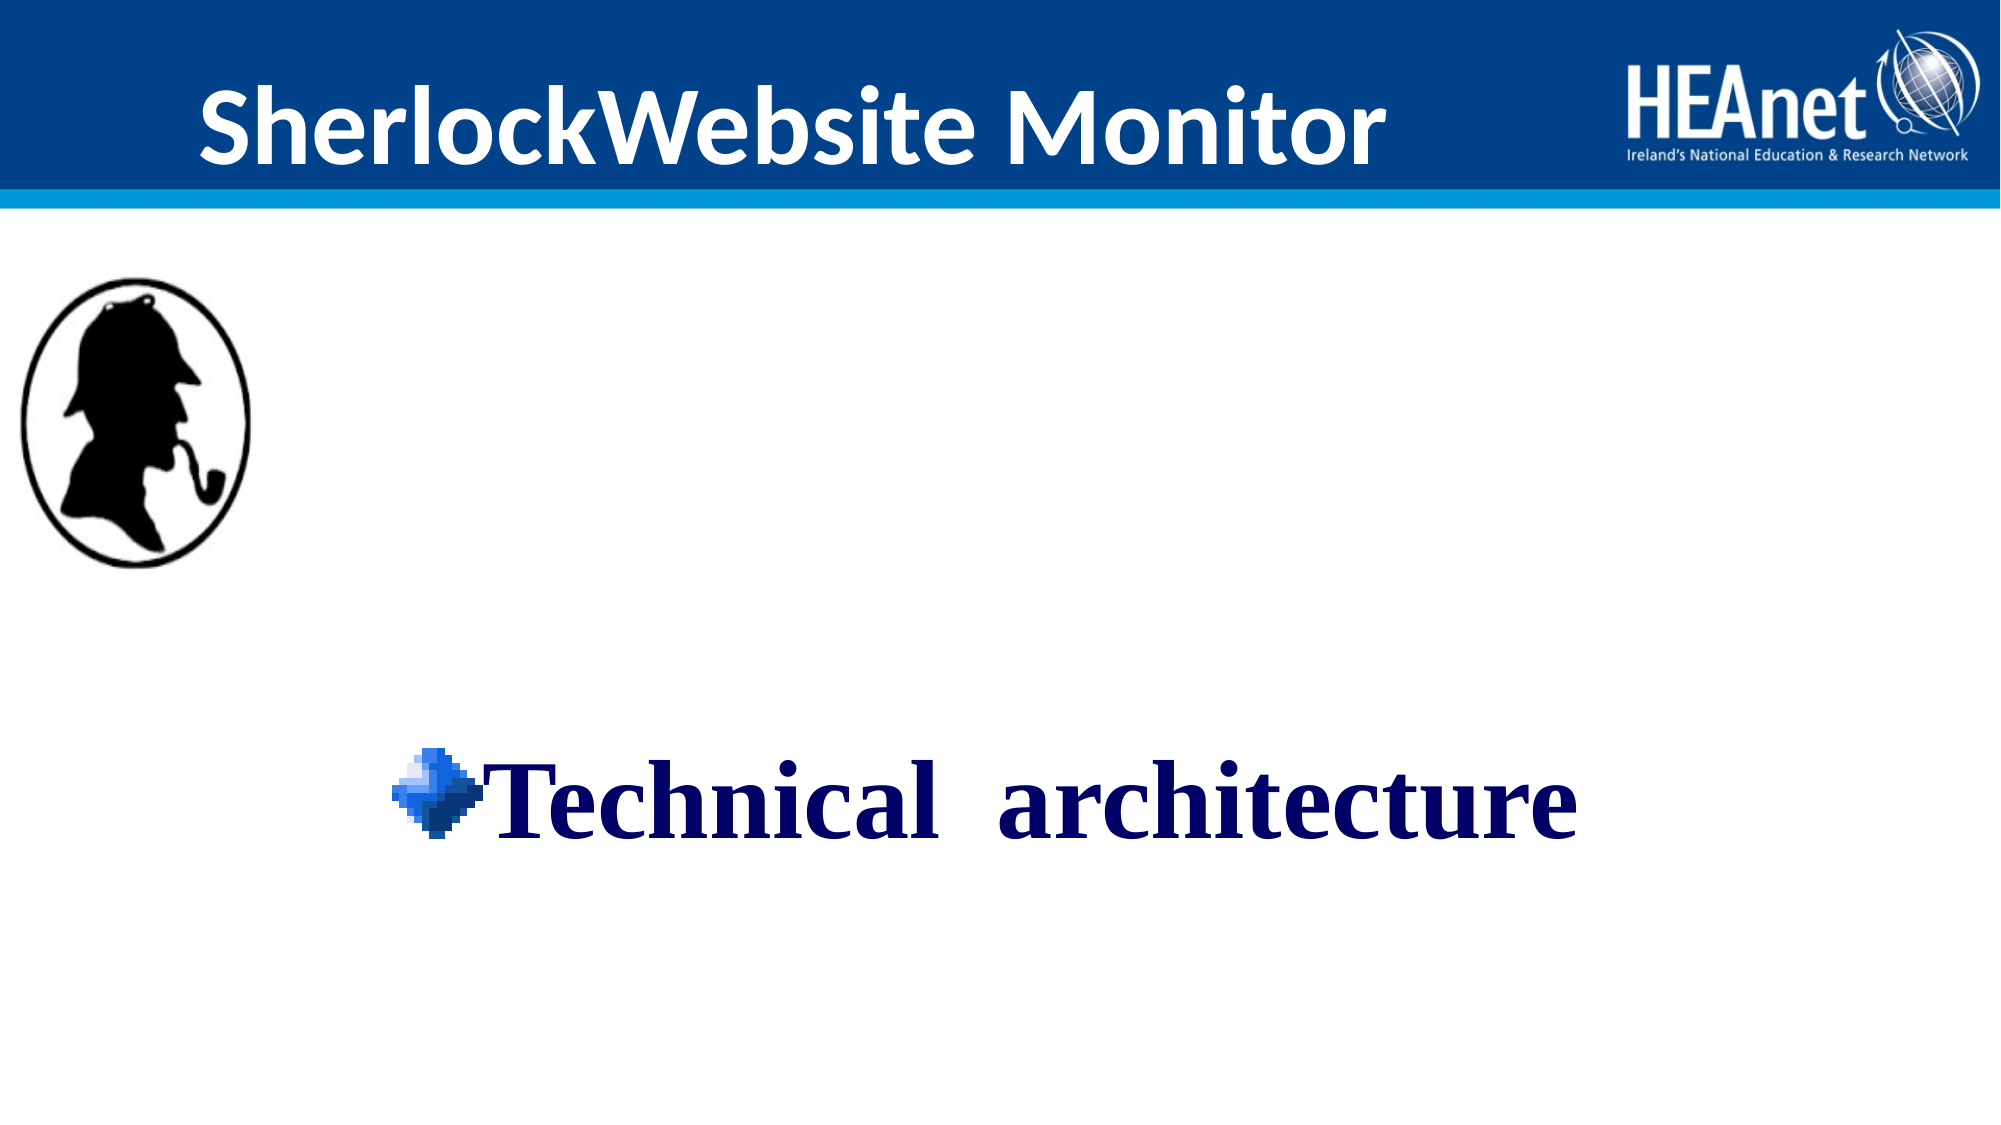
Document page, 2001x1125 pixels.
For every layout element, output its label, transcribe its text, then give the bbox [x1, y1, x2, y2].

picture [0, 0, 2001, 189]
text_box Technical architecture [377, 718, 1745, 886]
picture [0, 208, 2001, 1125]
text_box SherlockWebsite Monitor [54, 44, 1559, 194]
